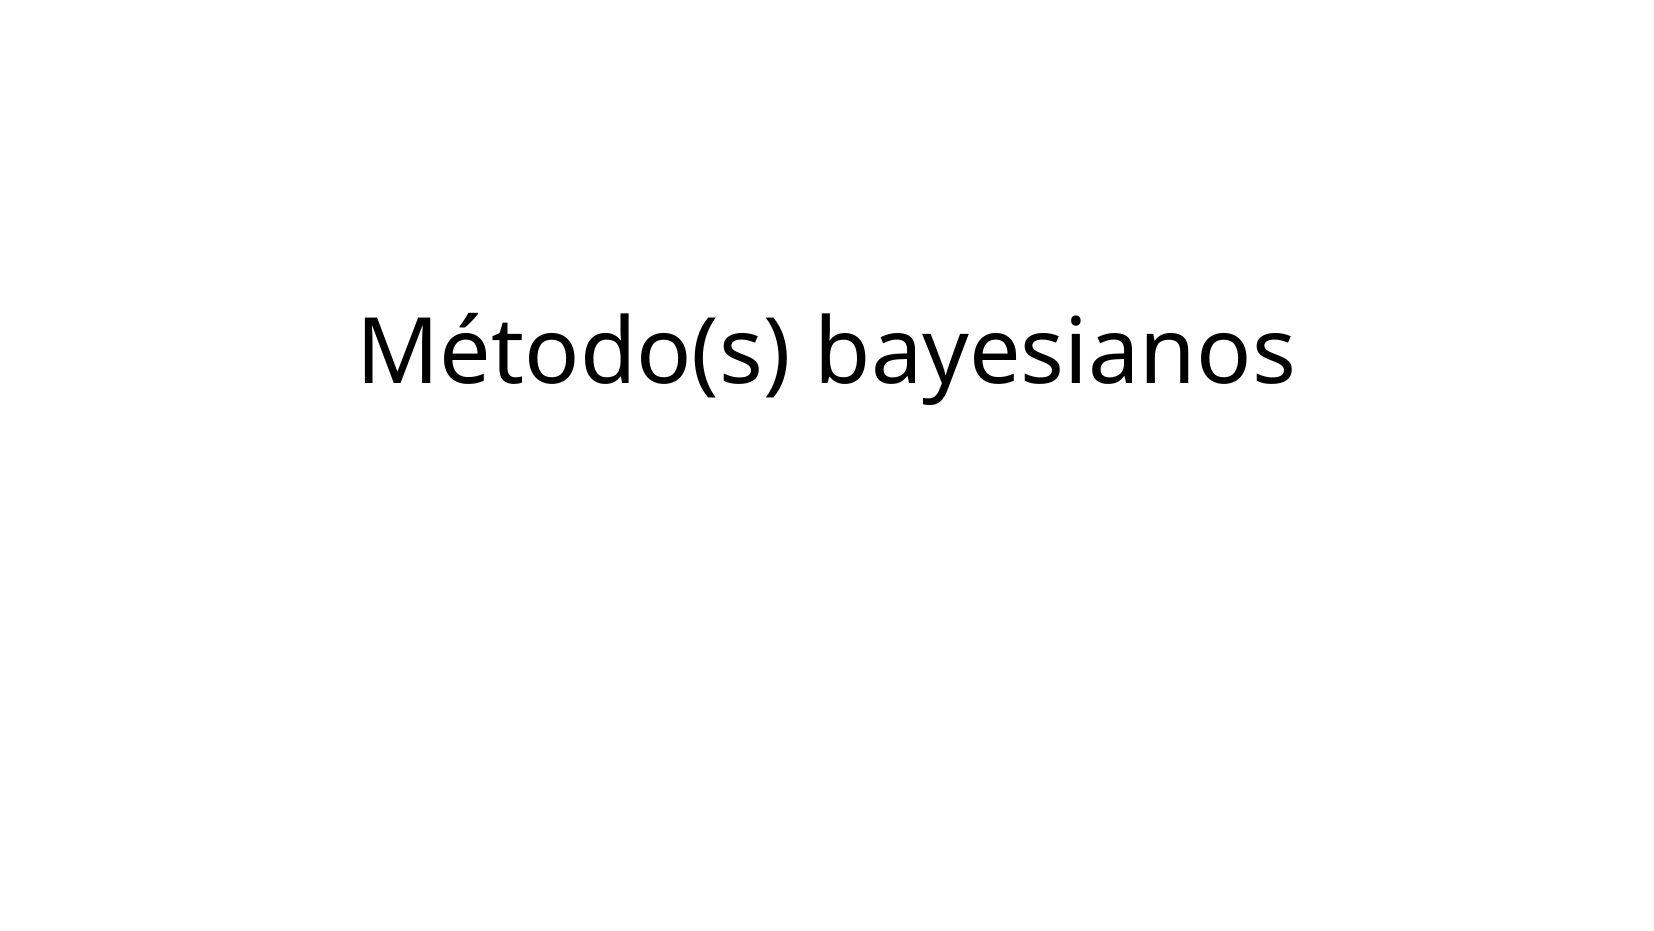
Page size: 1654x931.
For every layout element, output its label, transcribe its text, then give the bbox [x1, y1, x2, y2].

title Método(s) bayesianos [82, 269, 1571, 426]
